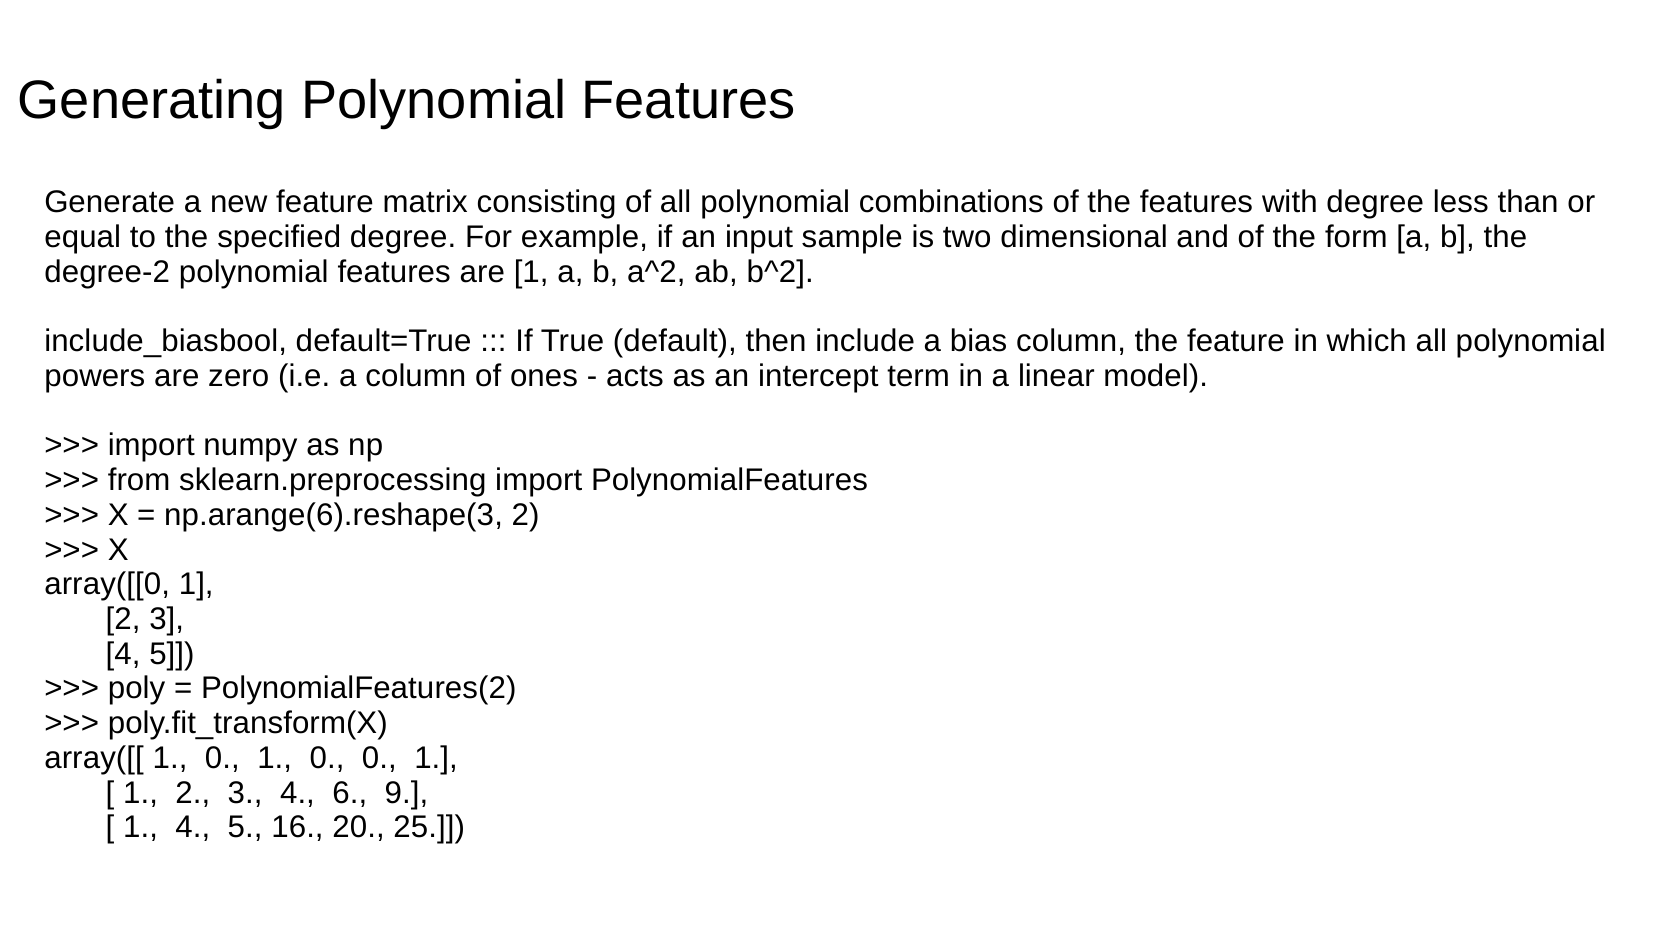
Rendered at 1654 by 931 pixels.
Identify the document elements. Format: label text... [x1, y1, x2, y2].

text_box Generate a new feature matrix consisting of all polynomial combinations of the features with degree less than or equal to the specified degree. For example, if an input sample is two dimensional and of the form [a, b], the degree-2 polynomial features are [1, a, b, a^2, ab, b^2]. include_biasbool, default=True ::: If True (default), then include a bias column, the feature in which all polynomial powers are zero (i.e. a column of ones - acts as an intercept term in a linear model). >>> import numpy as np >>> from sklearn.preprocessing import PolynomialFeatures >>> X = np.arange(6).reshape(3, 2) >>> X array([[0, 1], [2, 3], [4, 5]]) >>> poly = PolynomialFeatures(2) >>> poly.fit_transform(X) array([[ 1., 0., 1., 0., 0., 1.], [ 1., 2., 3., 4., 6., 9.], [ 1., 4., 5., 16., 20., 25.]]) [29, 177, 1625, 916]
title Generating Polynomial Features [17, 21, 1506, 178]
